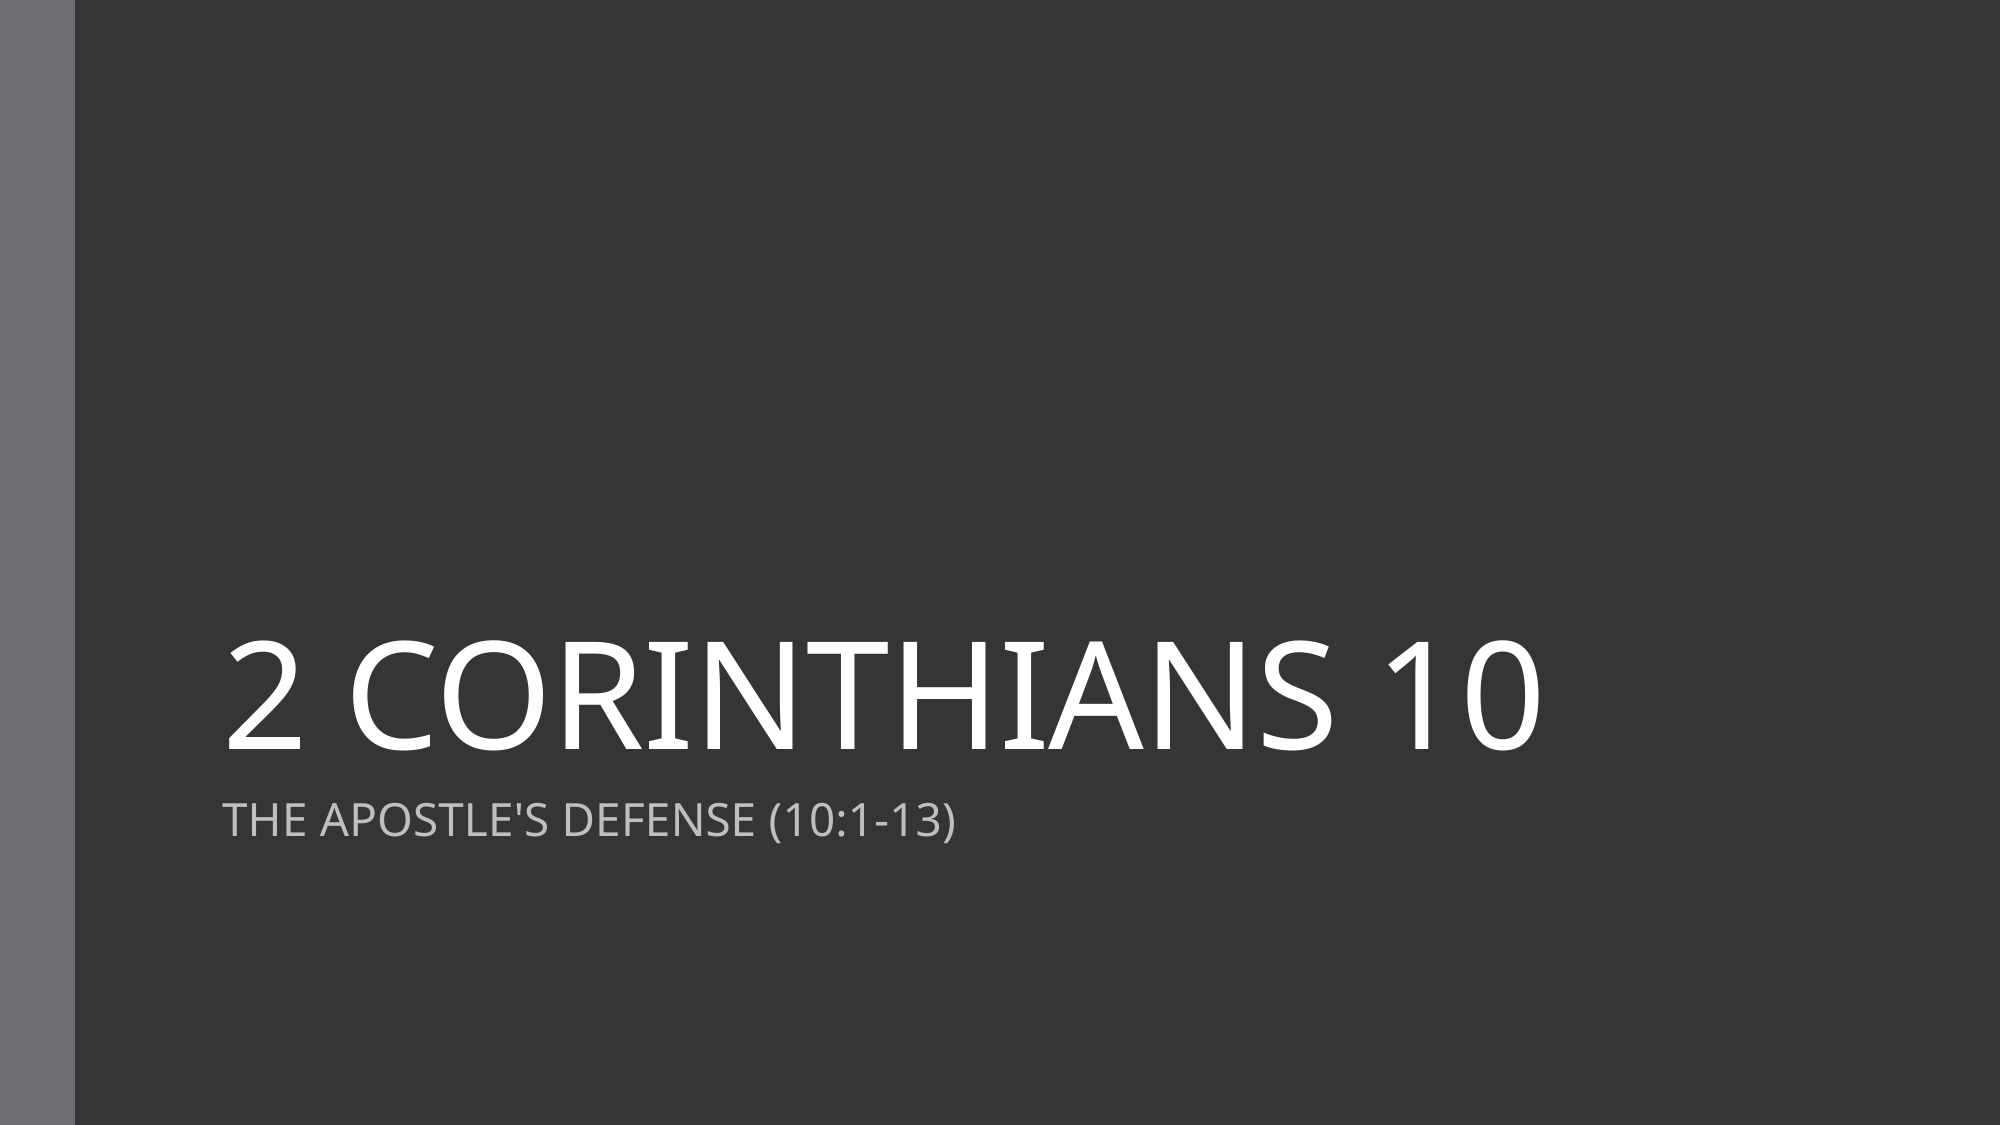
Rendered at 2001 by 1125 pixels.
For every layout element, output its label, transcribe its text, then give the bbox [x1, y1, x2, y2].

subtitle THE APOSTLE'S DEFENSE (10:1-13) [206, 787, 1752, 1066]
title 2 CORINTHIANS 10 [206, 124, 1752, 787]
